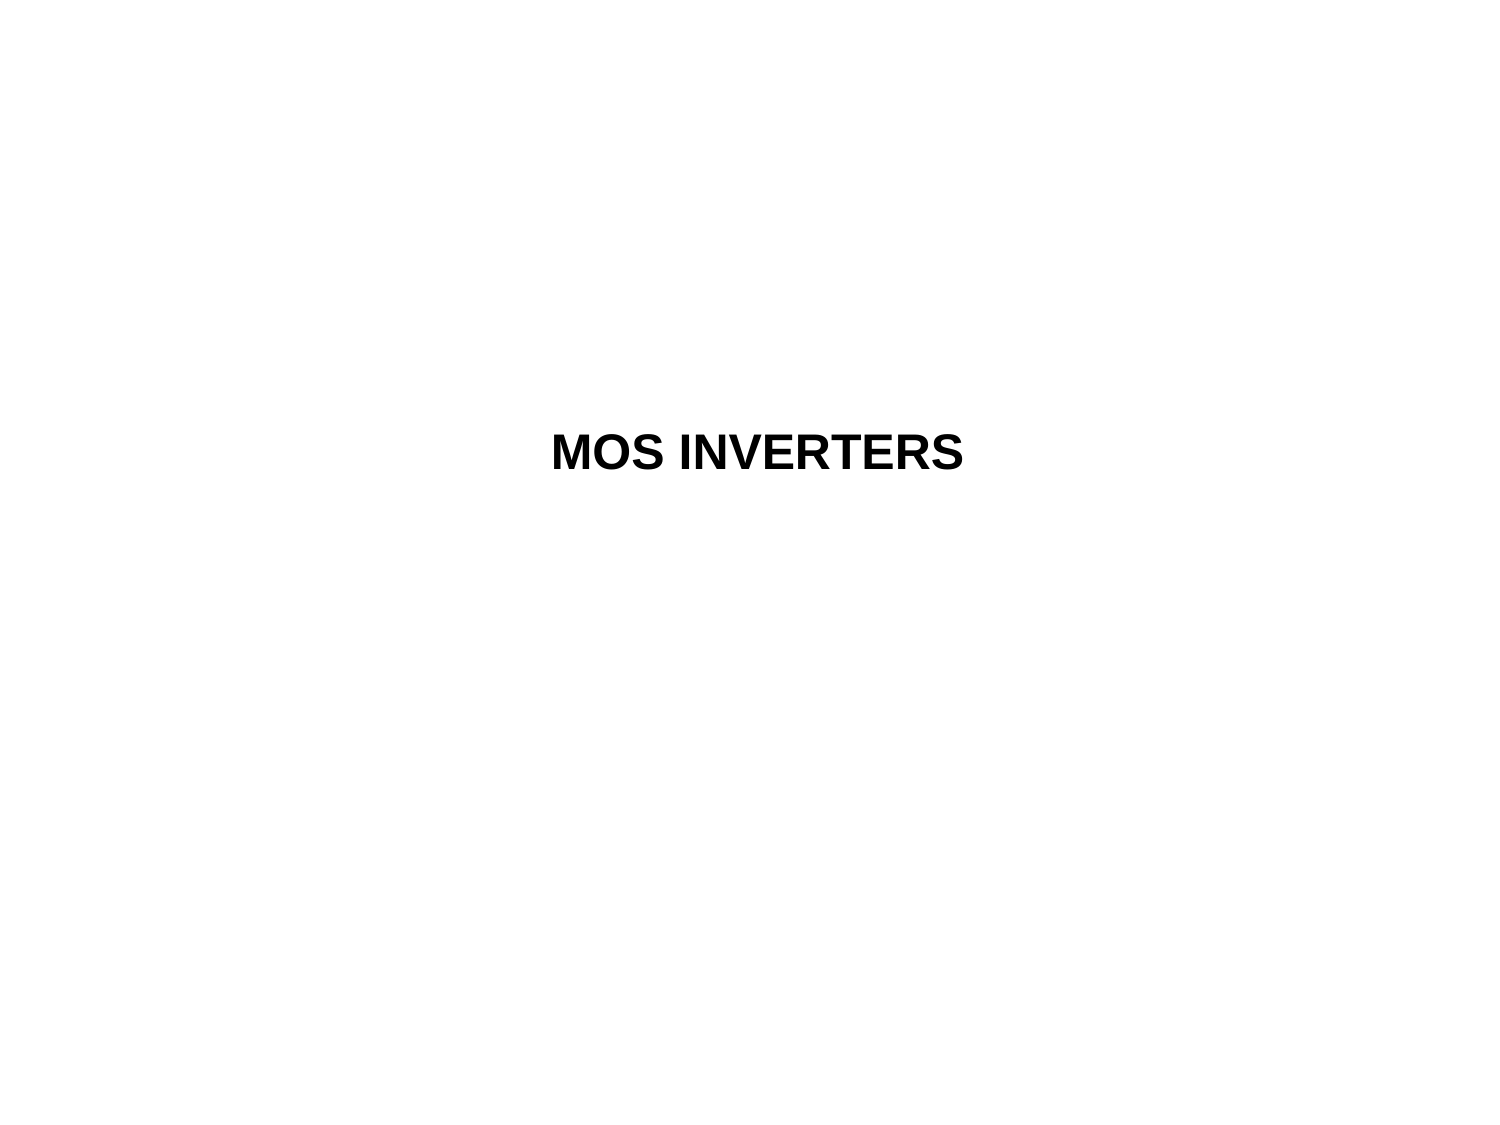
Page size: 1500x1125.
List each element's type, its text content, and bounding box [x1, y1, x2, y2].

text_box MOS INVERTERS [536, 412, 980, 488]
